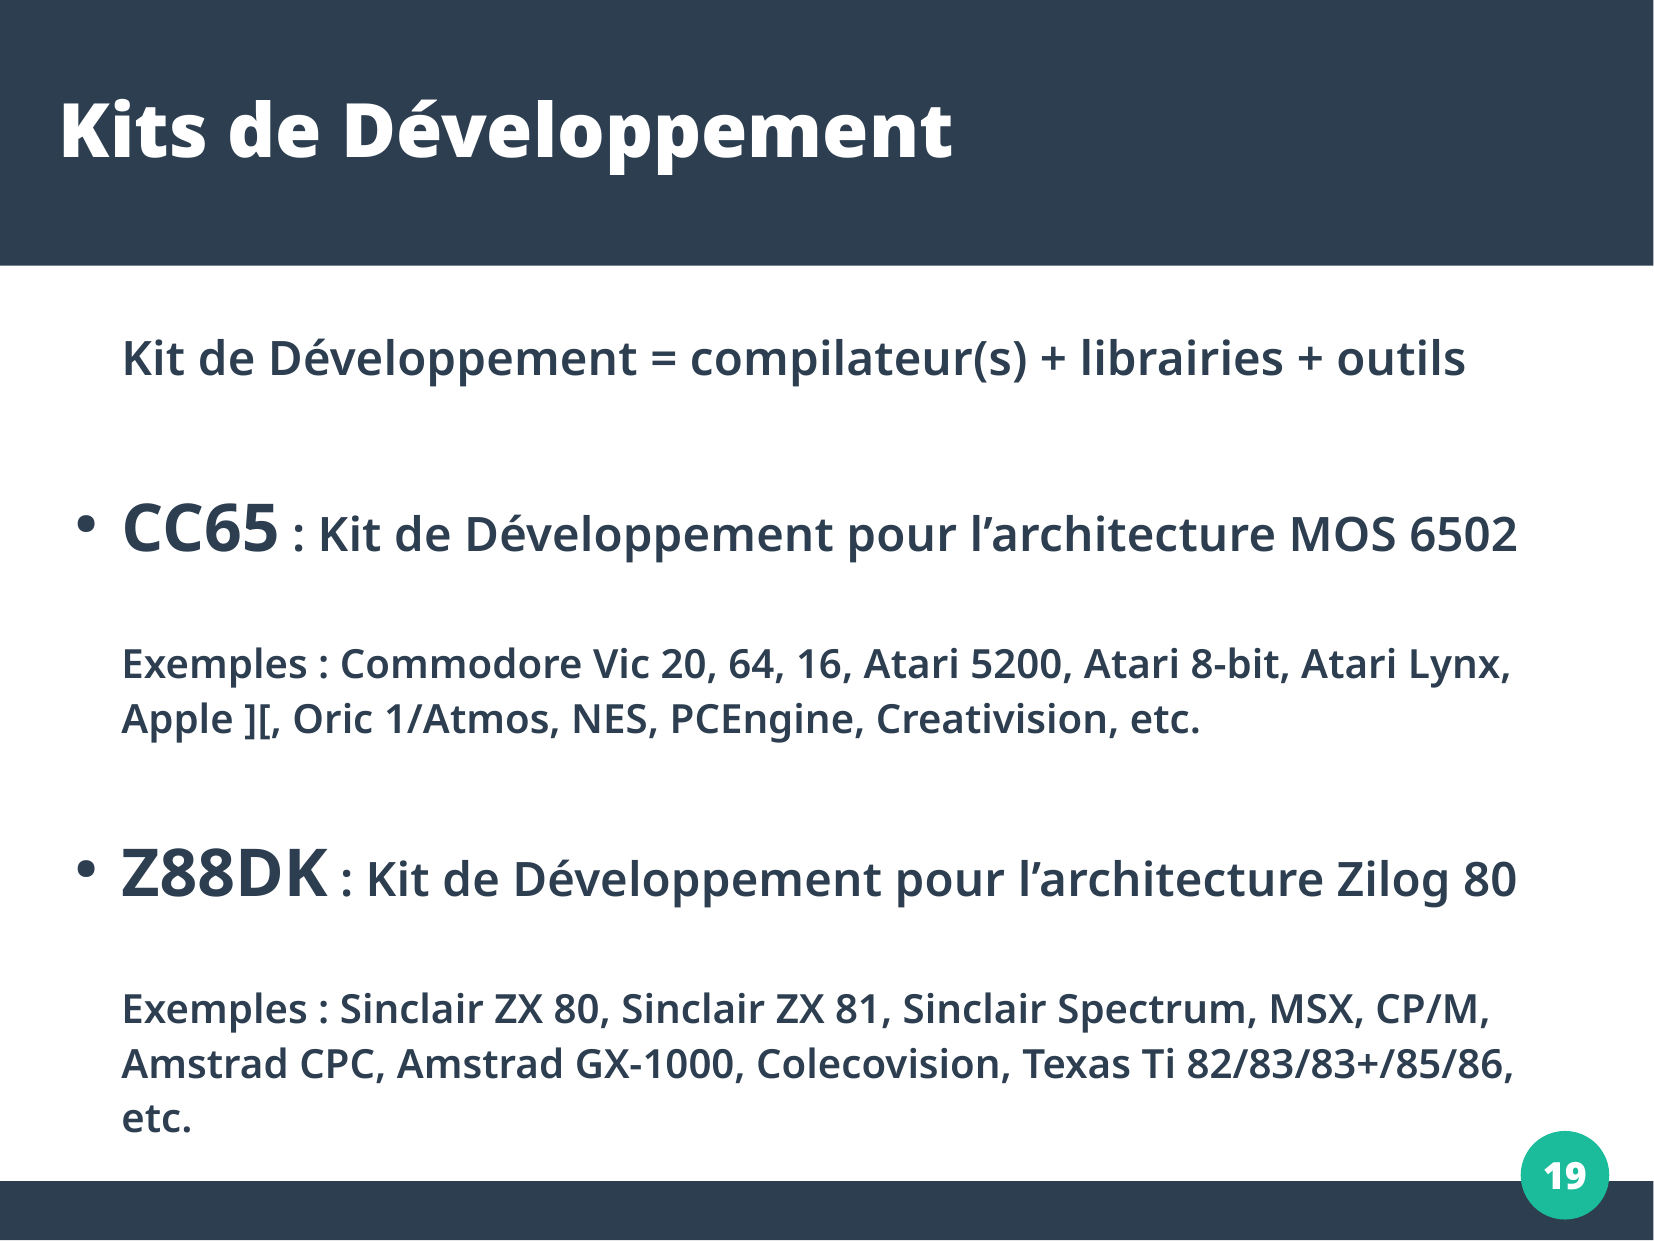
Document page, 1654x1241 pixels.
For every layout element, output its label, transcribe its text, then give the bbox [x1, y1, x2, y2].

list Kit de Développement = compilateur(s) + librairies + outils CC65 : Kit de Développement pour l’architecture MOS 6502 Exemples : Commodore Vic 20, 64, 16, Atari 5200, Atari 8-bit, Atari Lynx, Apple ][, Oric 1/Atmos, NES, PCEngine, Creativision, etc. Z88DK : Kit de Développement pour l’architecture Zilog 80 Exemples : Sinclair ZX 80, Sinclair ZX 81, Sinclair Spectrum, MSX, CP/M, Amstrad CPC, Amstrad GX-1000, Colecovision, Texas Ti 82/83/83+/85/86, etc. [59, 324, 1595, 1152]
title Kits de Développement [59, 56, 1595, 200]
